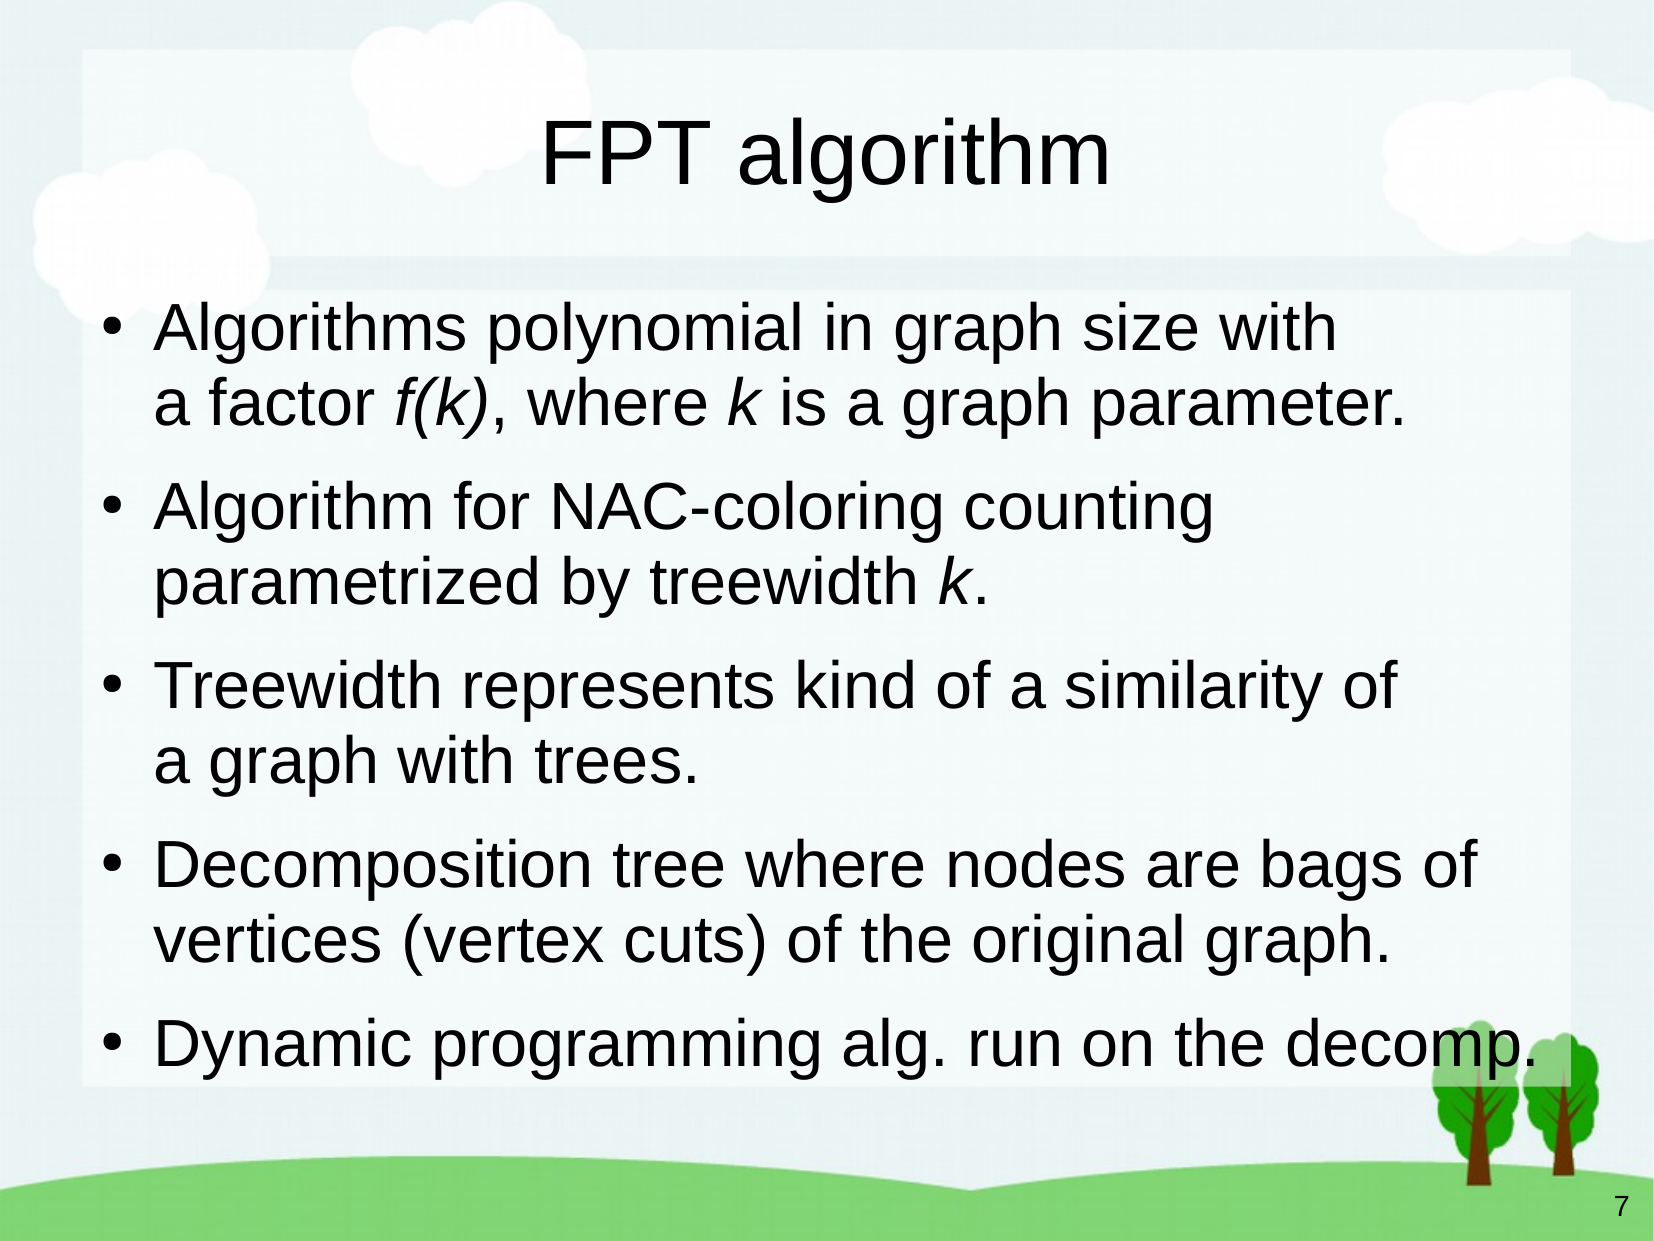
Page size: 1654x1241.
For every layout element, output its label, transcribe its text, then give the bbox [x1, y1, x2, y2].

list Algorithms polynomial in graph size with a factor f(k), where k is a graph parameter. Algorithm for NAC-coloring counting parametrized by treewidth k. Treewidth represents kind of a similarity of a graph with trees. Decomposition tree where nodes are bags of vertices (vertex cuts) of the original graph. Dynamic programming alg. run on the decomp. [82, 290, 1571, 1087]
picture [0, 0, 1654, 1241]
title FPT algorithm [82, 49, 1571, 257]
